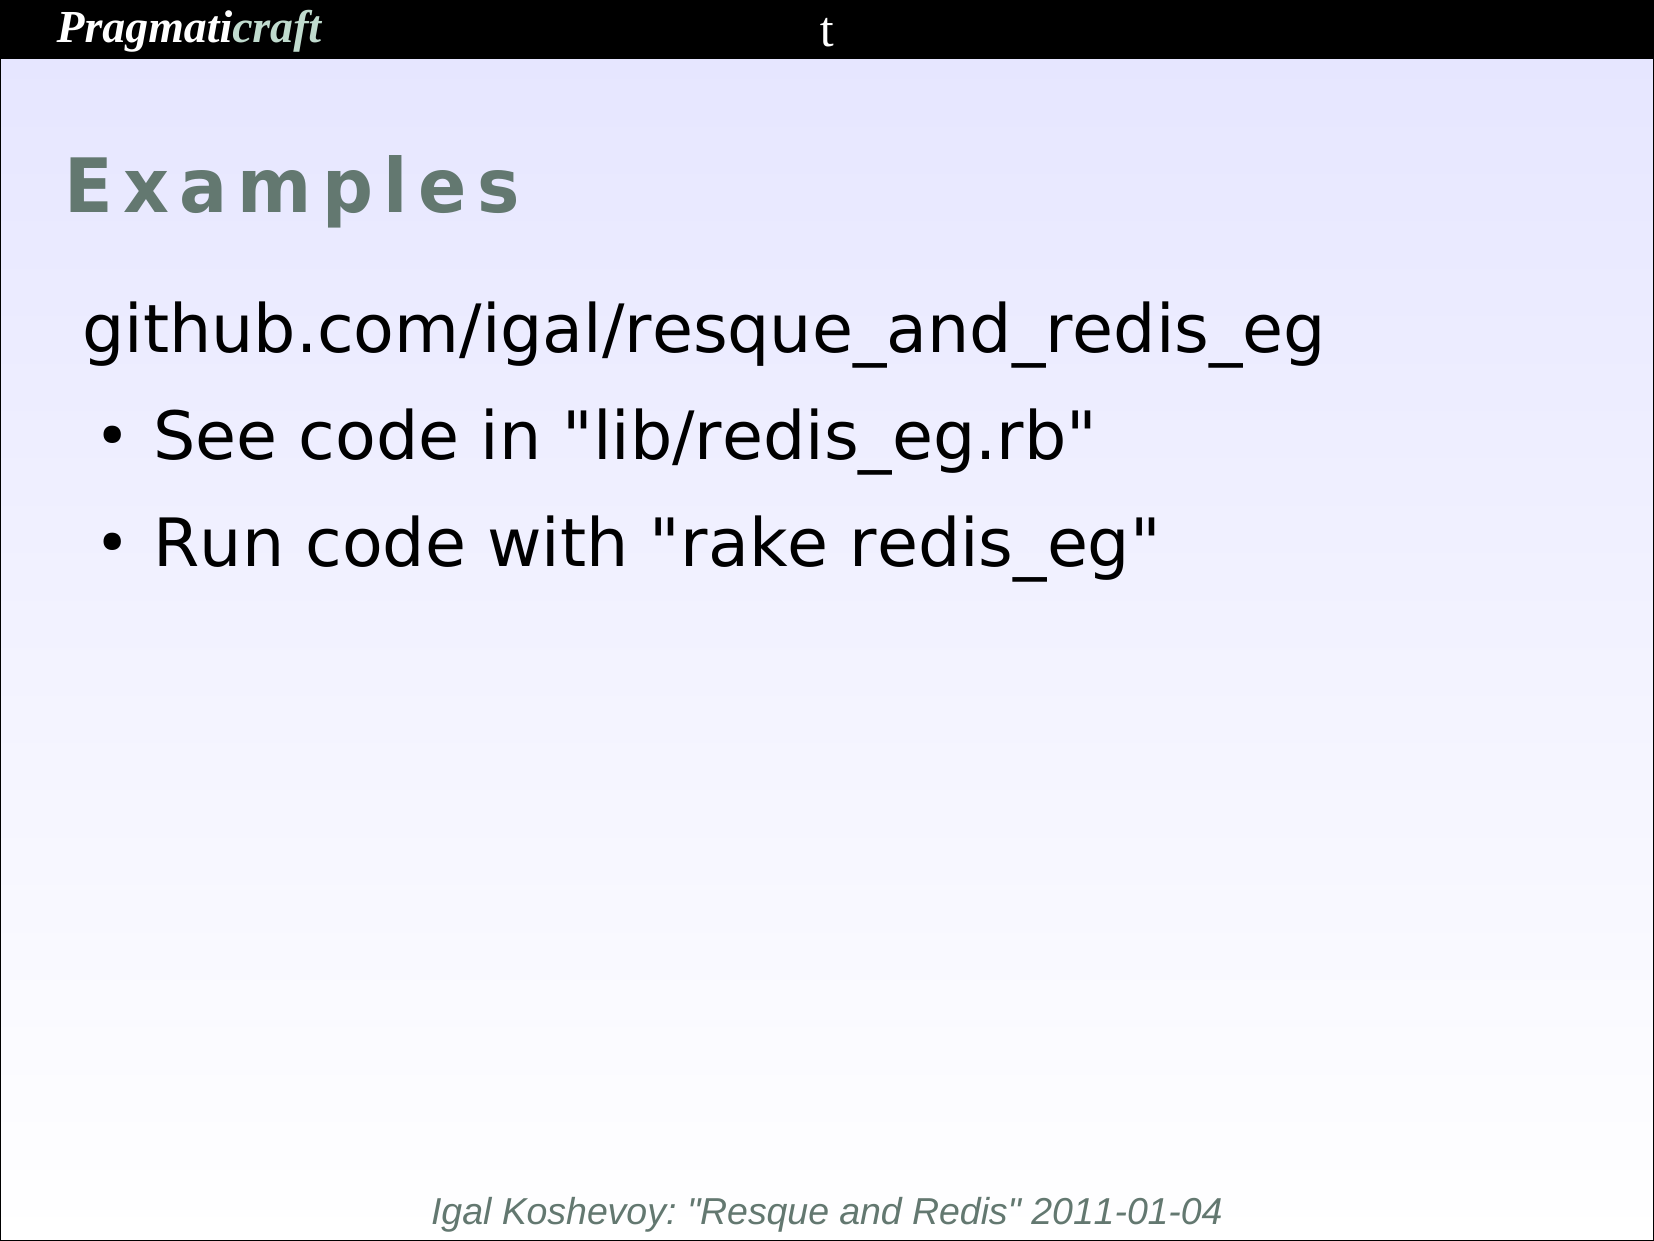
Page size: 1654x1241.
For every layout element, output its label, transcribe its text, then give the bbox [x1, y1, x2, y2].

title Examples [64, 112, 1587, 261]
list github.com/igal/resque_and_redis_eg See code in "lib/redis_eg.rb" Run code with "rake redis_eg" [82, 290, 1571, 1094]
